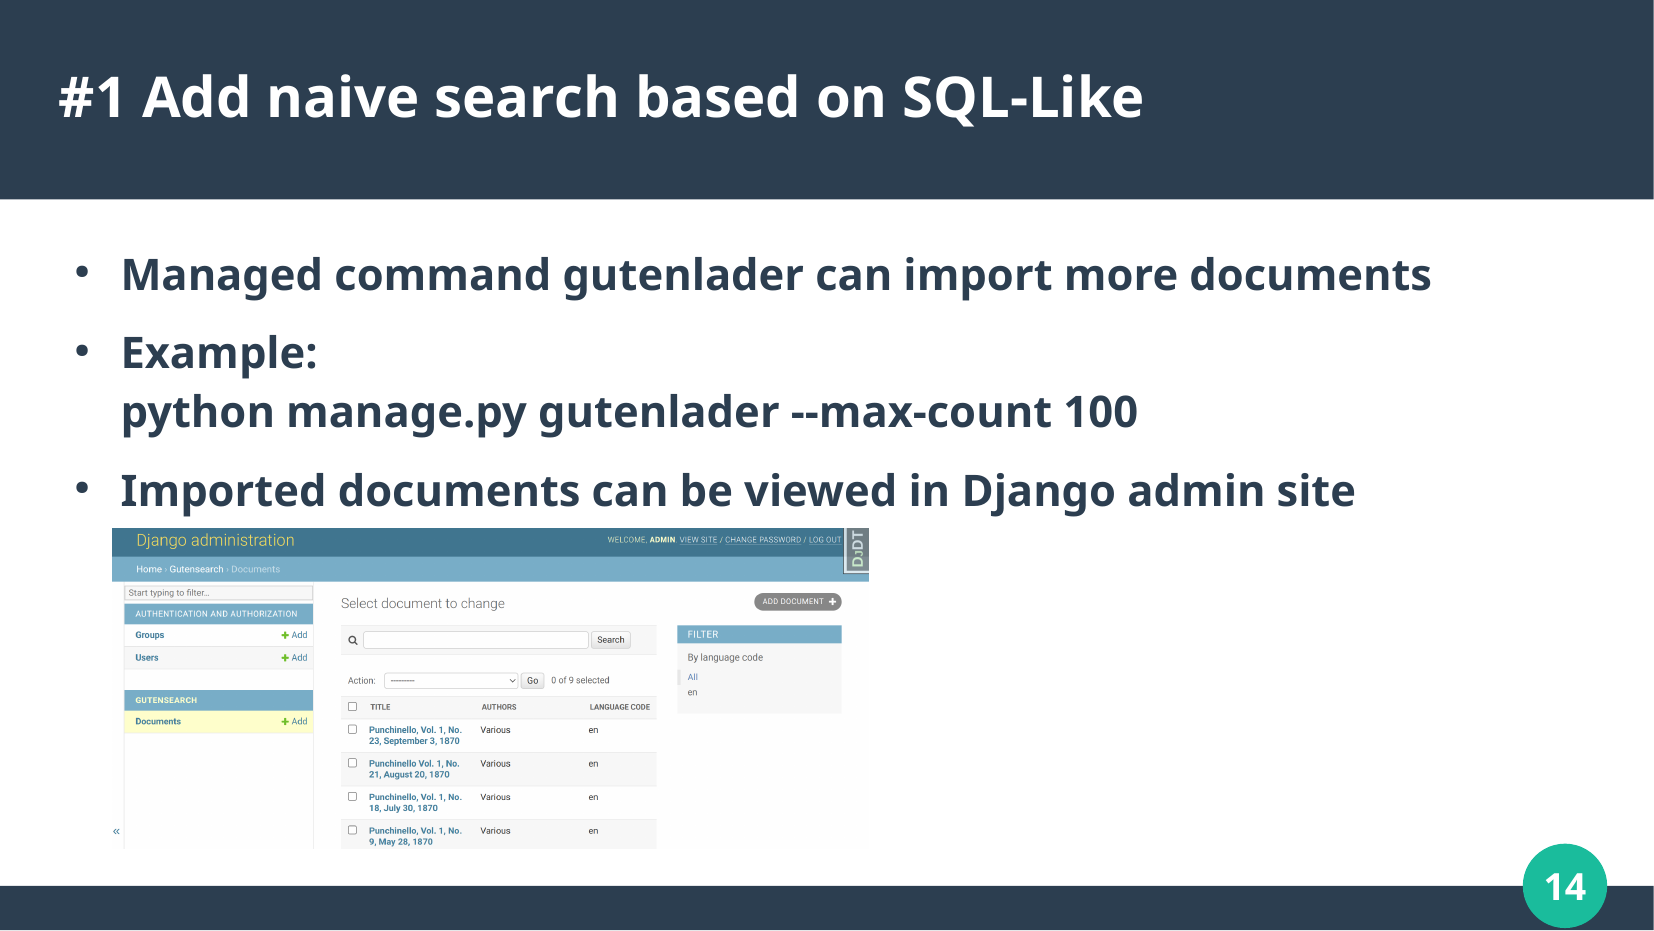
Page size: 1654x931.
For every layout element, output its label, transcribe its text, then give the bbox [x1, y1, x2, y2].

title #1 Add naive search based on SQL-Like [59, 37, 1595, 155]
picture [112, 528, 869, 849]
list Managed command gutenlader can import more documents Example: python manage.py gutenlader --max-count 100 Imported documents can be viewed in Django admin site [59, 243, 1613, 526]
